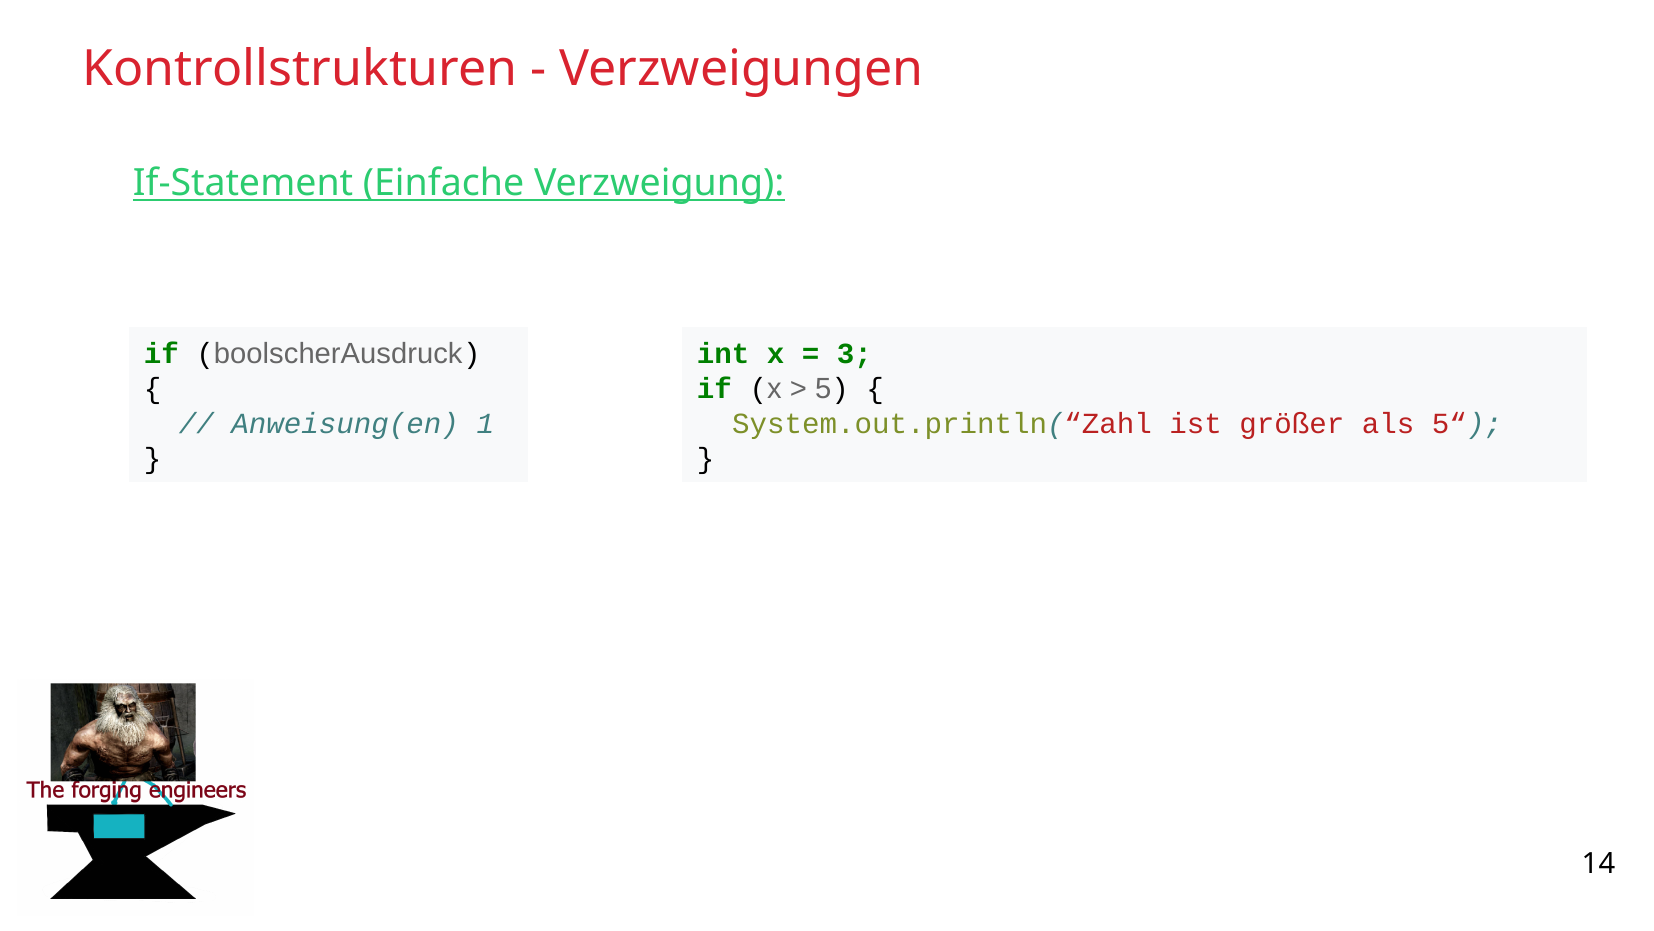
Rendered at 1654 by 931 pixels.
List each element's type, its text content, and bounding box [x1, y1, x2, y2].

text_box If-Statement (Einfache Verzweigung): [118, 148, 776, 208]
picture [17, 679, 254, 916]
text_box int x = 3; if (x > 5) { System.out.println(“Zahl ist größer als 5“); } [682, 327, 1587, 482]
title Kontrollstrukturen - Verzweigungen [82, 37, 1571, 95]
text_box if (boolscherAusdruck) { // Anweisung(en) 1 } [129, 327, 528, 482]
